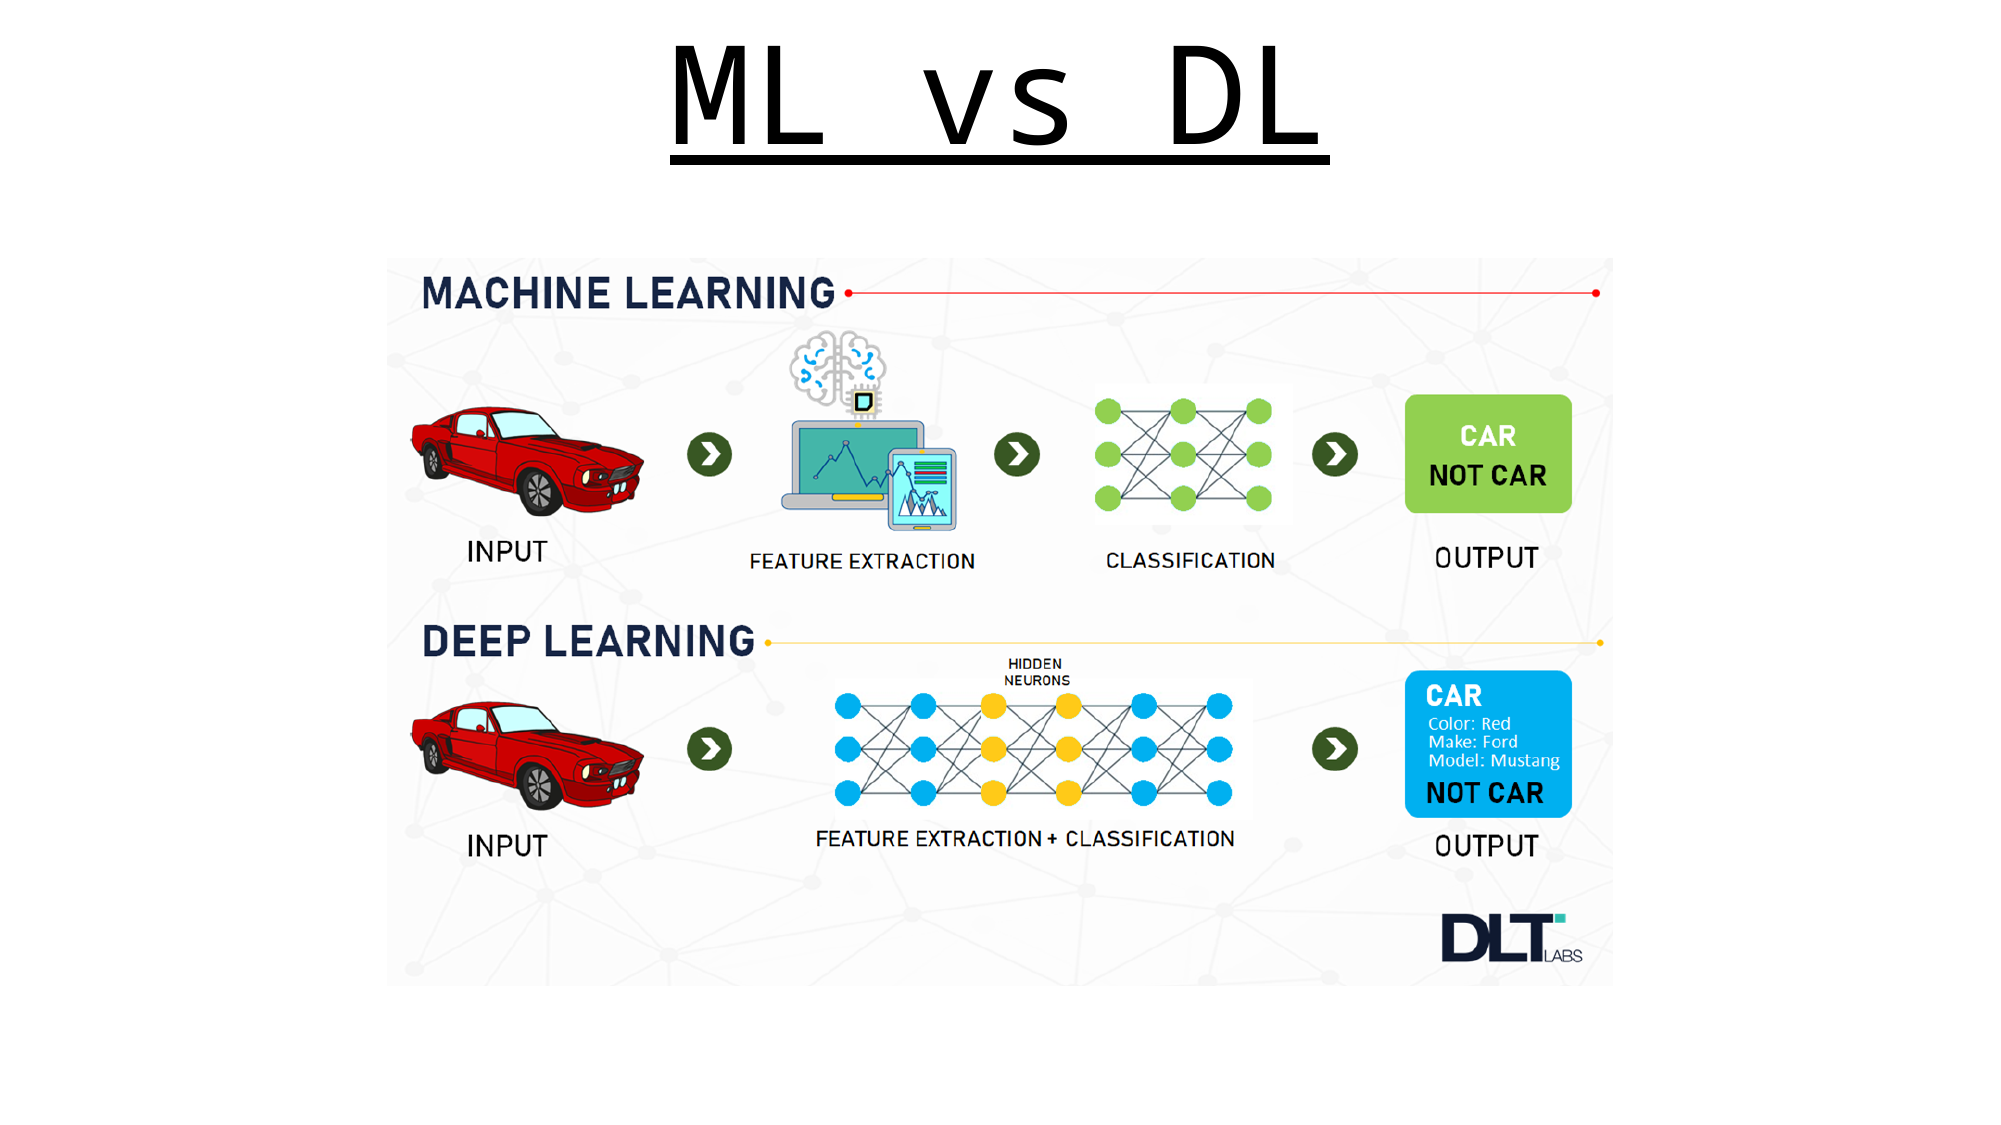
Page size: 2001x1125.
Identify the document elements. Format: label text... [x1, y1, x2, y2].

text_box ML vs DL [0, 0, 2000, 182]
picture [387, 250, 1613, 986]
